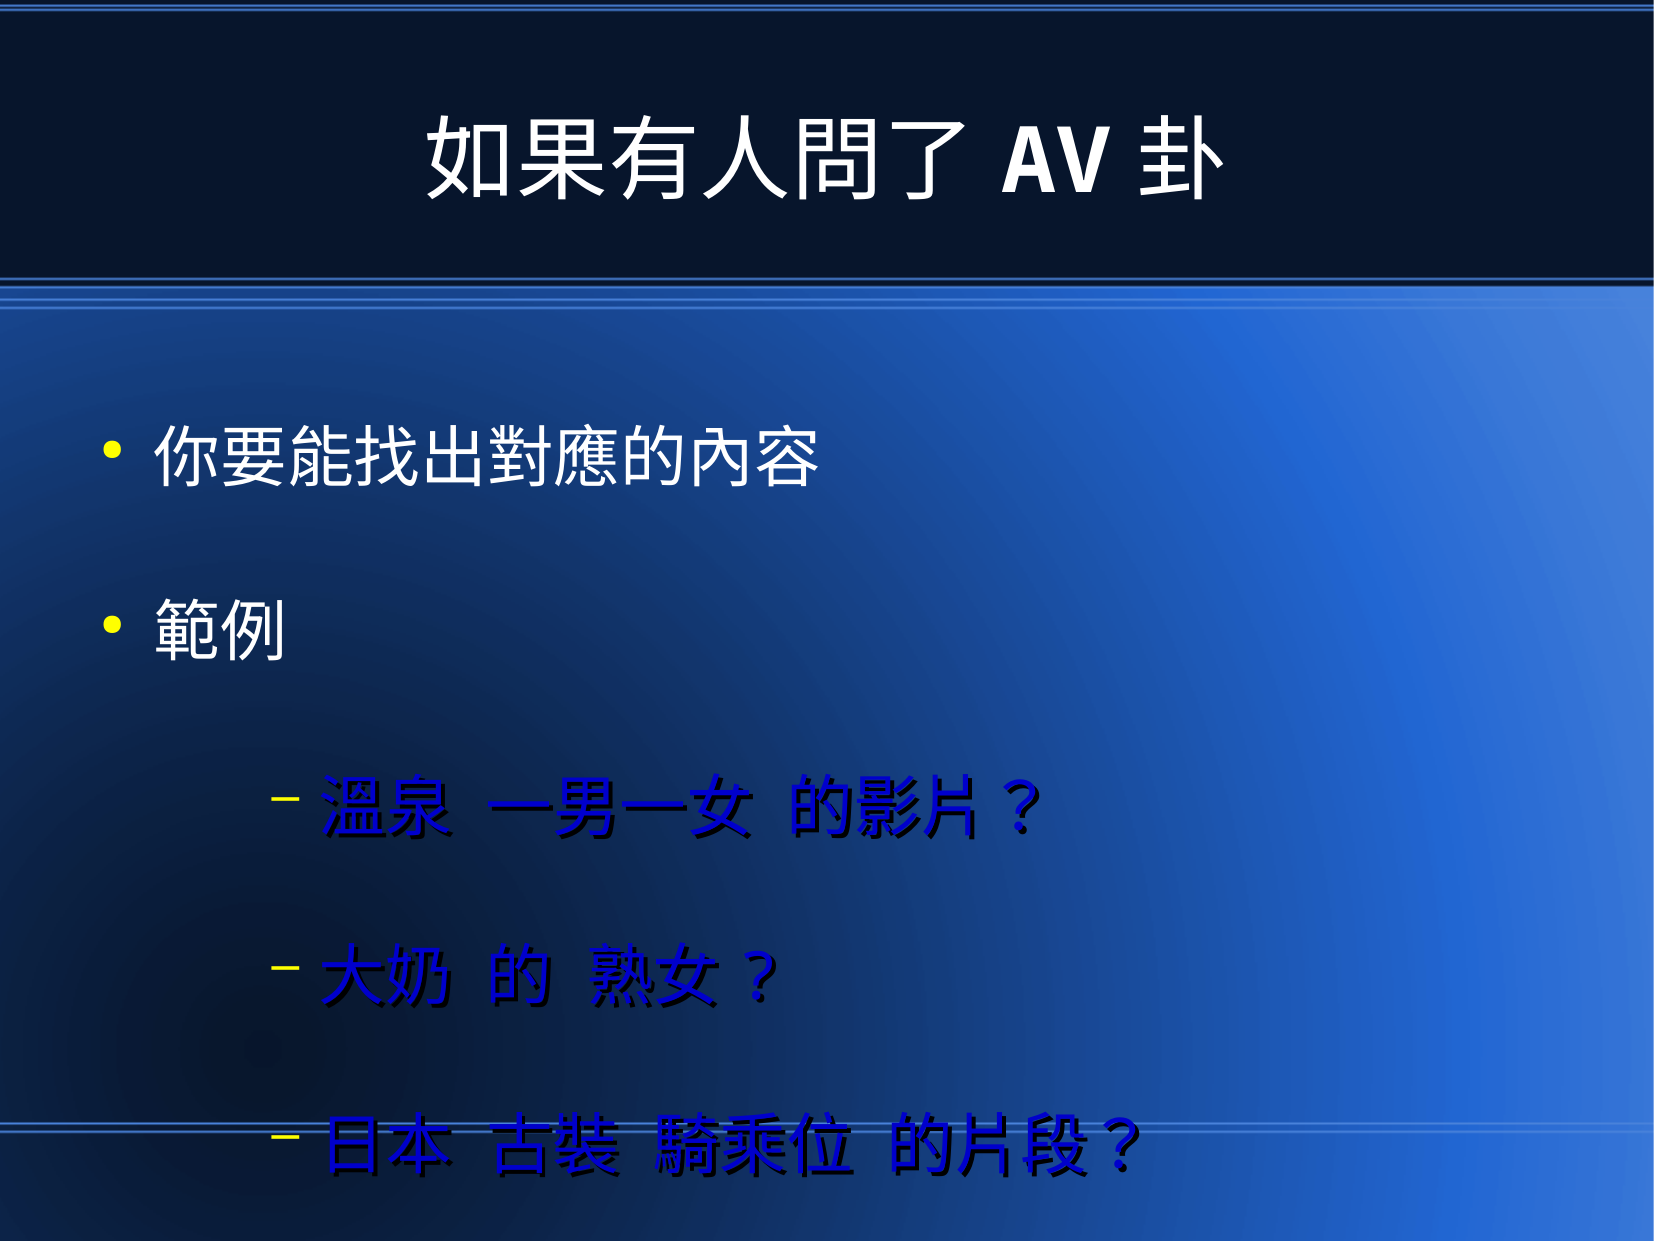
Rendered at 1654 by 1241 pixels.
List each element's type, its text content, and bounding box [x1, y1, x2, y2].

list 你要能找出對應的內容 範例 溫泉 一男一女 的影片？ 大奶 的 熟女? 日本 古裝 騎乘位 的片段？ [82, 355, 1571, 1241]
picture [0, 0, 1654, 1241]
title 如果有人問了AV卦 [82, 49, 1571, 257]
